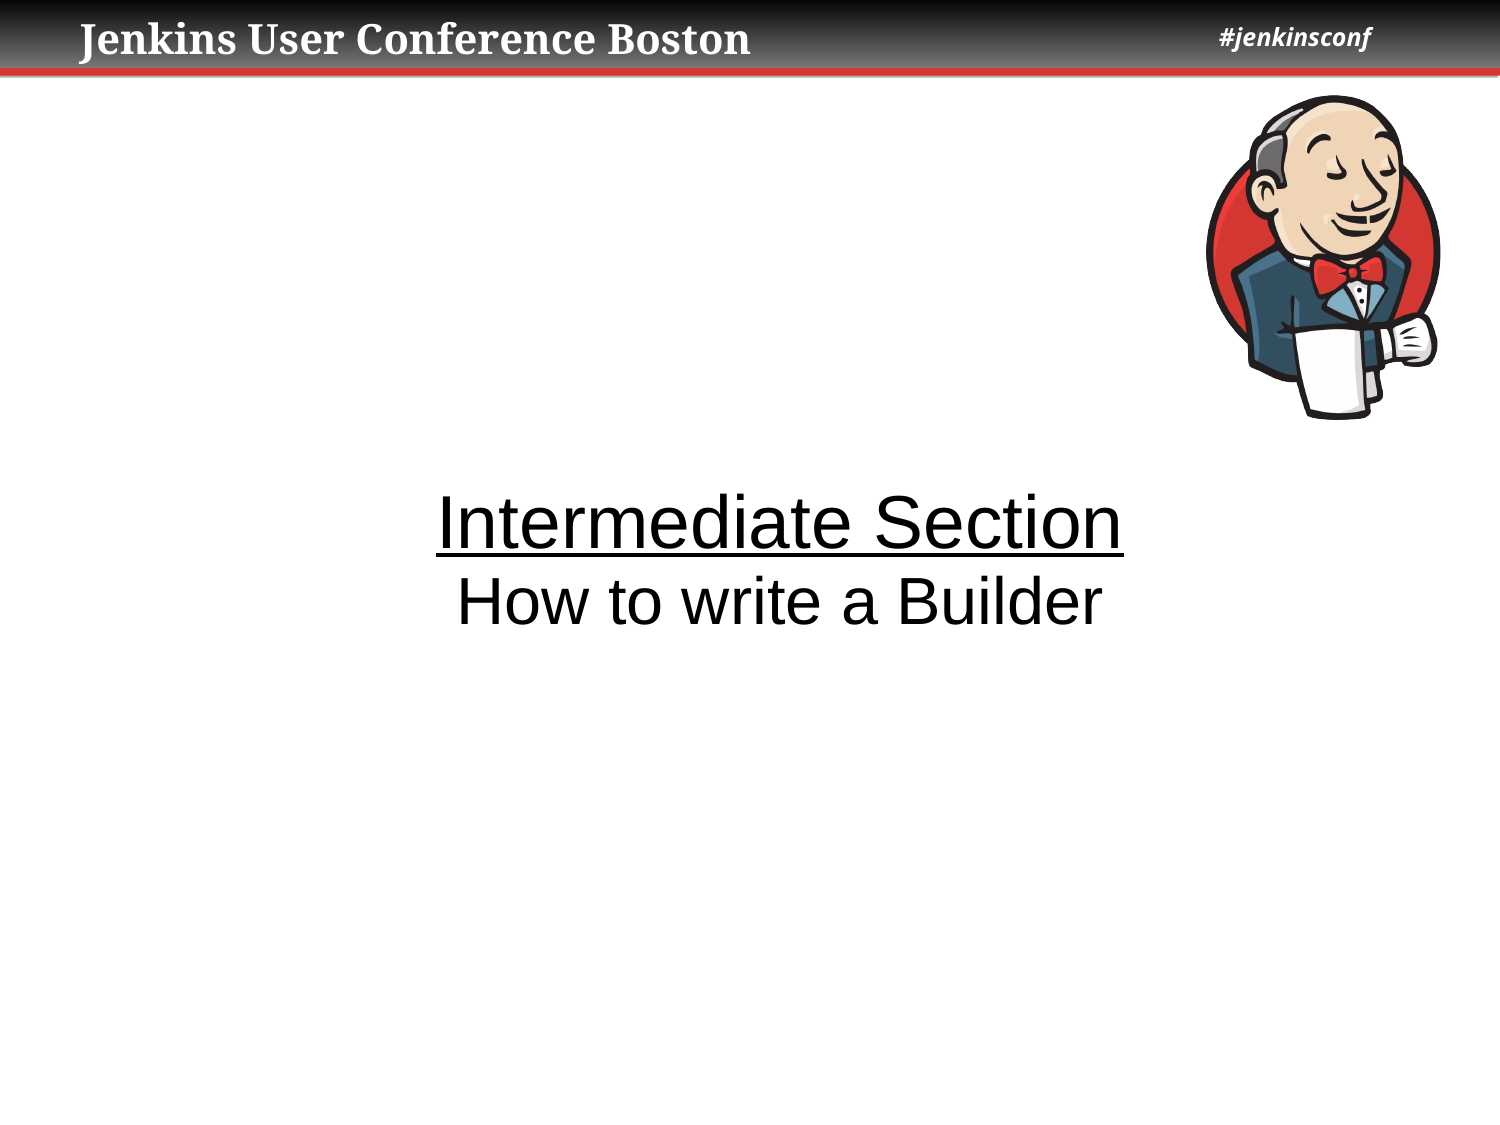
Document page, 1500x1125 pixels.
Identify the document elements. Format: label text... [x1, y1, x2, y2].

subtitle Intermediate Section How to write a Builder [135, 95, 1425, 1025]
picture [1425, 95, 1441, 420]
